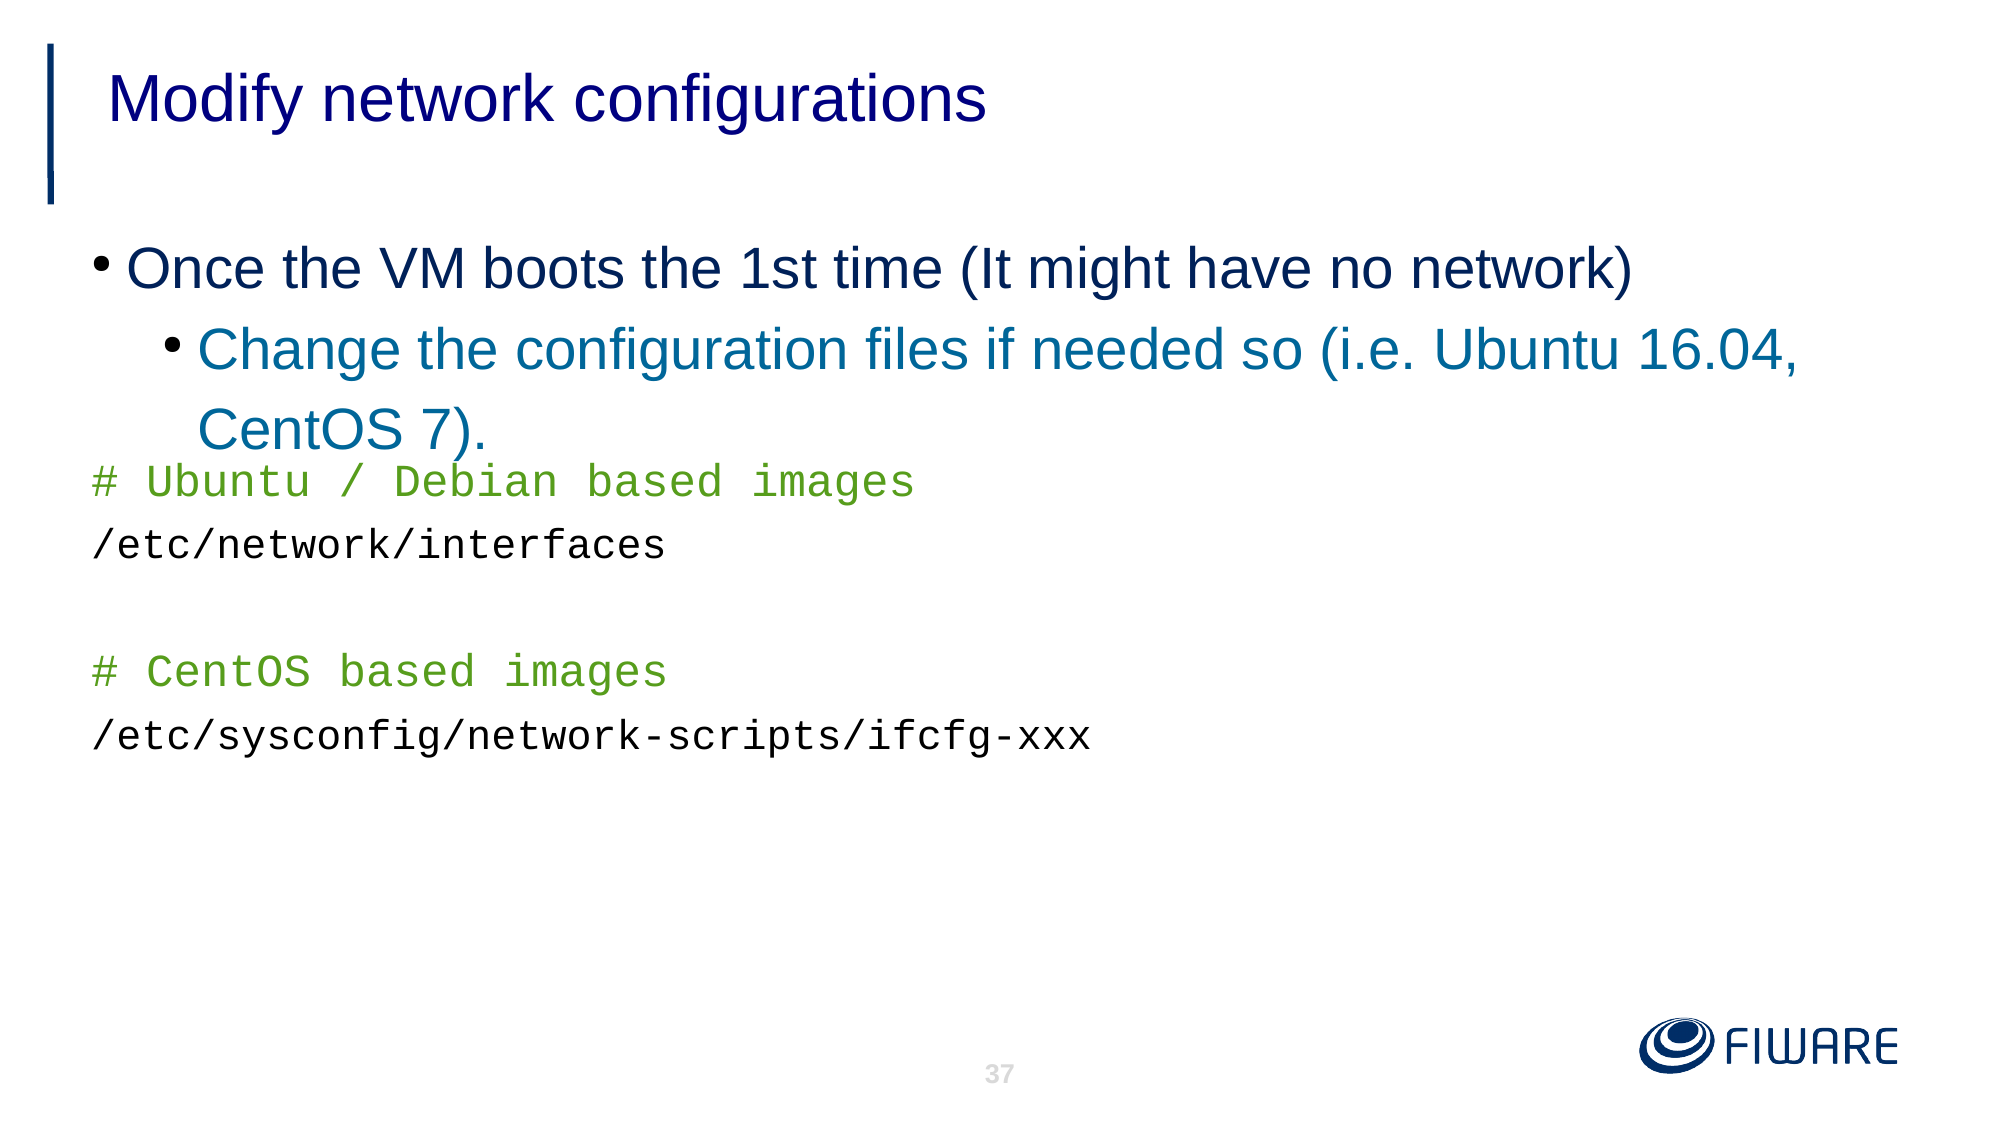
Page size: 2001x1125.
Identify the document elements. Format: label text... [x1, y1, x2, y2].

picture [1635, 1012, 1905, 1077]
text_box Once the VM boots the 1st time (It might have no network) Change the configuration files if needed so (i.e. Ubuntu 16.04, CentOS 7). [76, 212, 1902, 442]
slide_number <número> [887, 1042, 1113, 1103]
title Modify network configurations [92, 47, 1704, 178]
text_box # Ubuntu / Debian based images /etc/network/interfaces # CentOS based images /etc/sysconfig/network-scripts/ifcfg-xxx [76, 442, 1902, 766]
